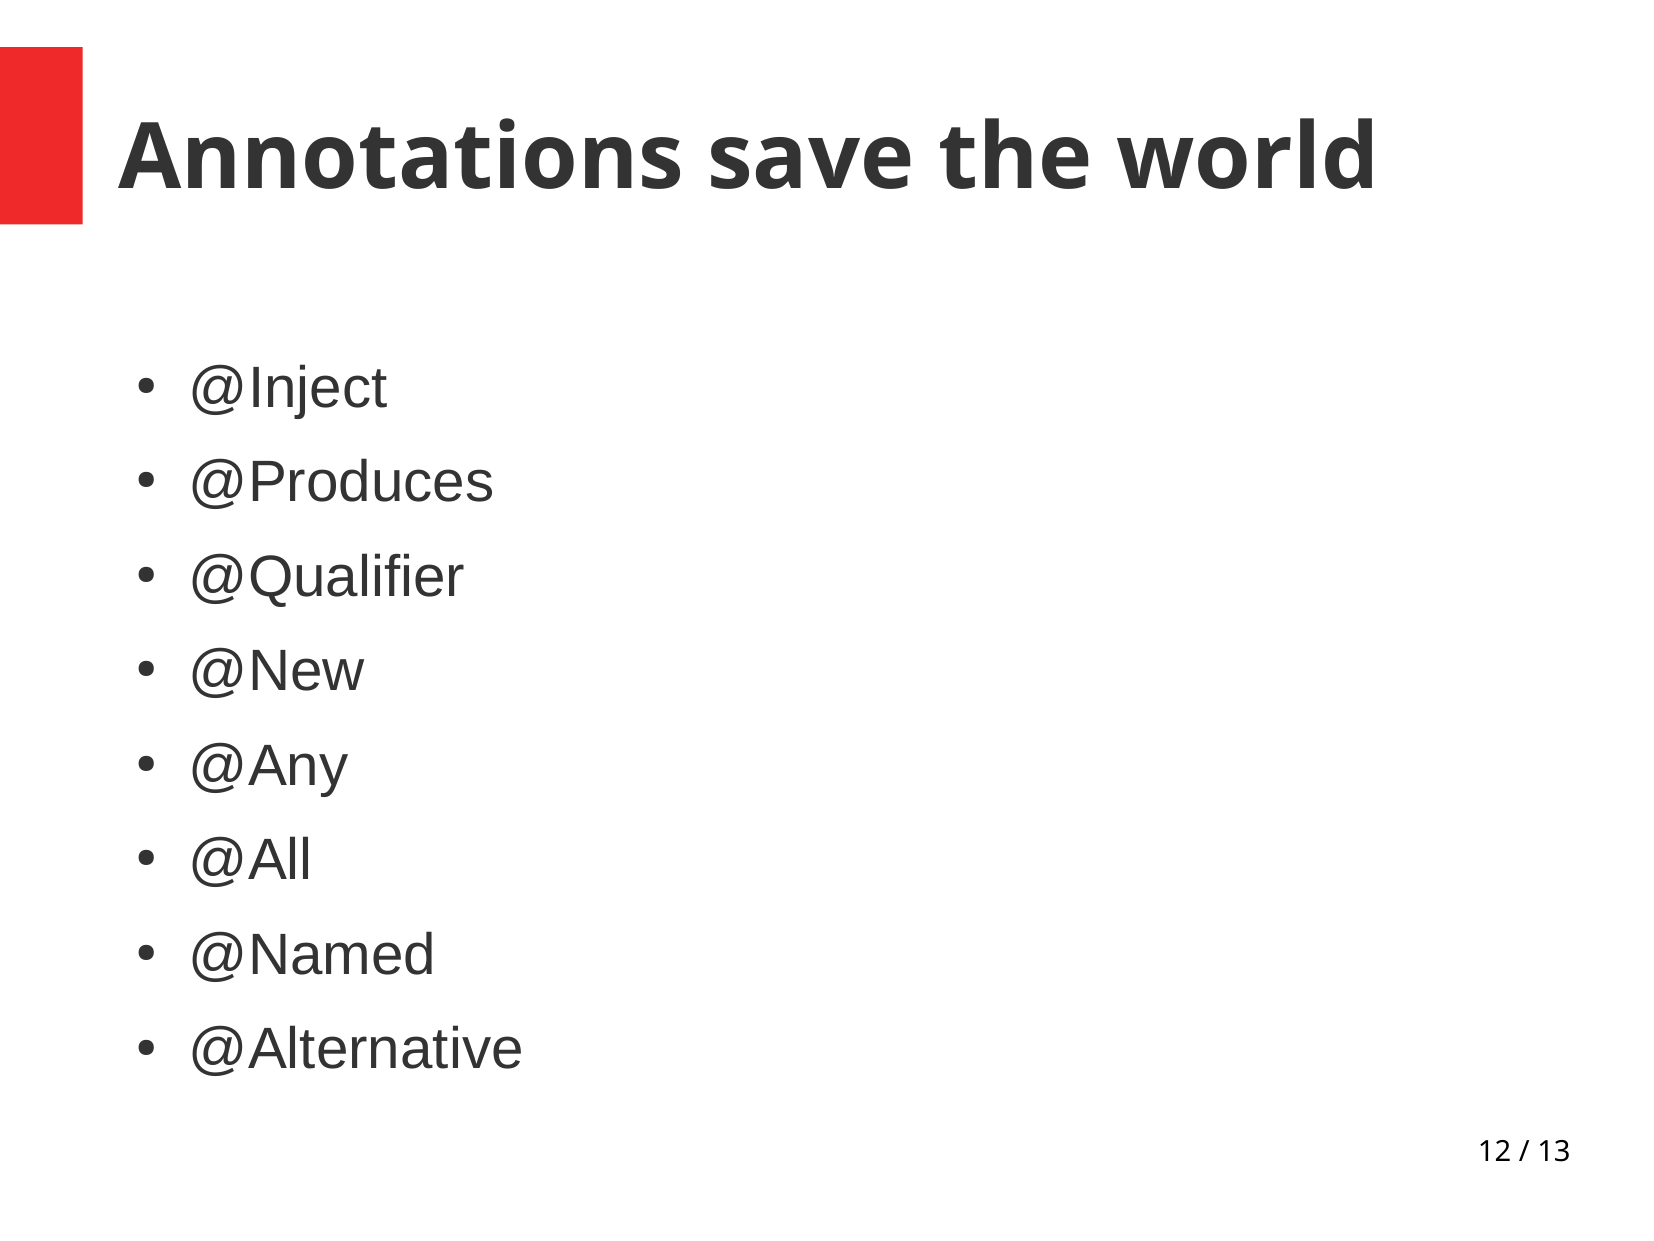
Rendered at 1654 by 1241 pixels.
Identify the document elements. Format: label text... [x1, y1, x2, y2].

list @Inject @Produces @Qualifier @New @Any @All @Named @Alternative [118, 354, 1536, 1074]
title Annotations save the world [118, 49, 1571, 257]
